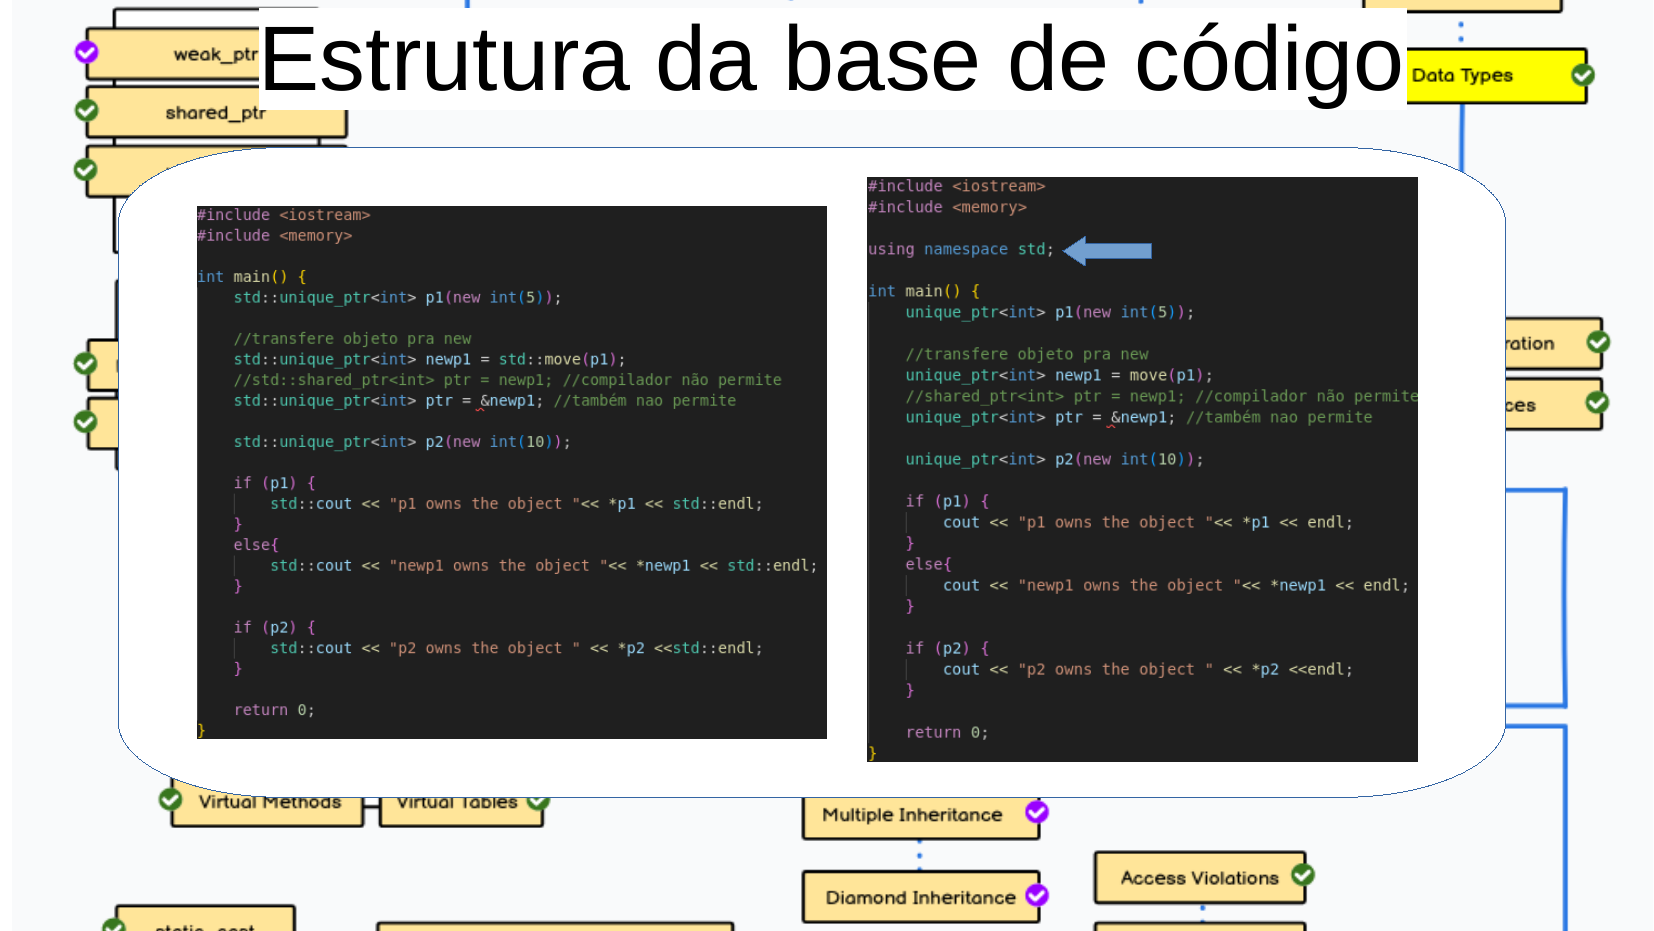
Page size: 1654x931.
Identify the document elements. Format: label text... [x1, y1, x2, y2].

title Estrutura da base de código [88, 0, 1577, 119]
text_box [118, 147, 1506, 798]
picture [12, 0, 1654, 931]
